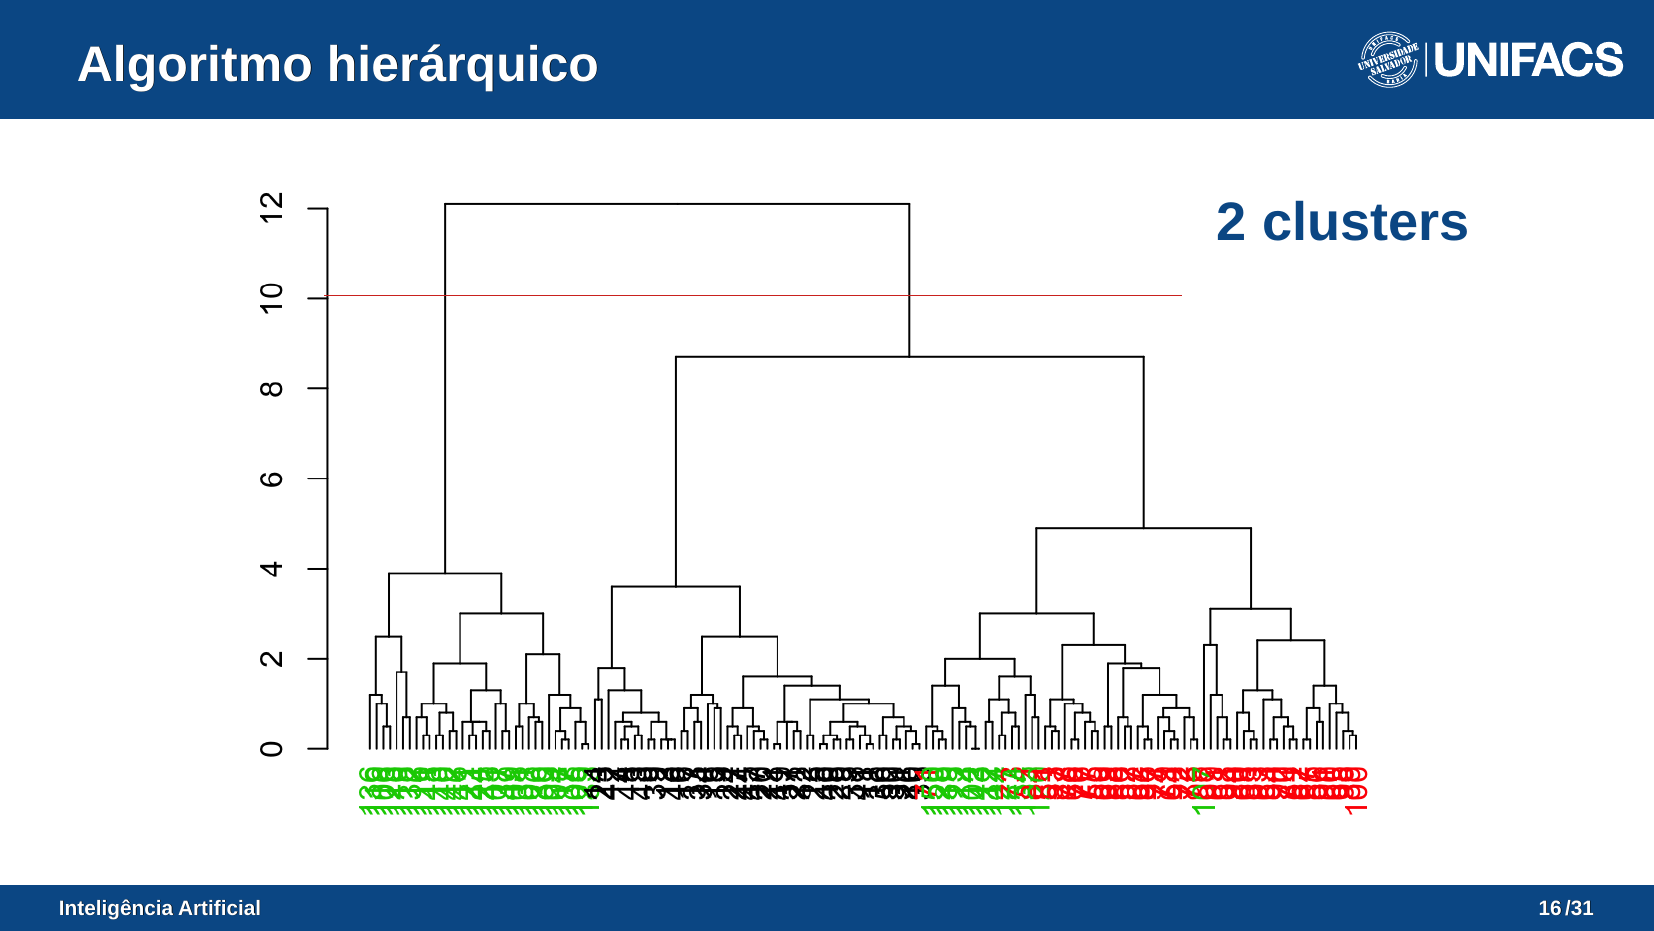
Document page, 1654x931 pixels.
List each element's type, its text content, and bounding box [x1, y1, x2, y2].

picture [174, 177, 1477, 827]
text_box Algoritmo hierárquico [76, 7, 1241, 120]
text_box 2 clusters [1122, 177, 1565, 266]
